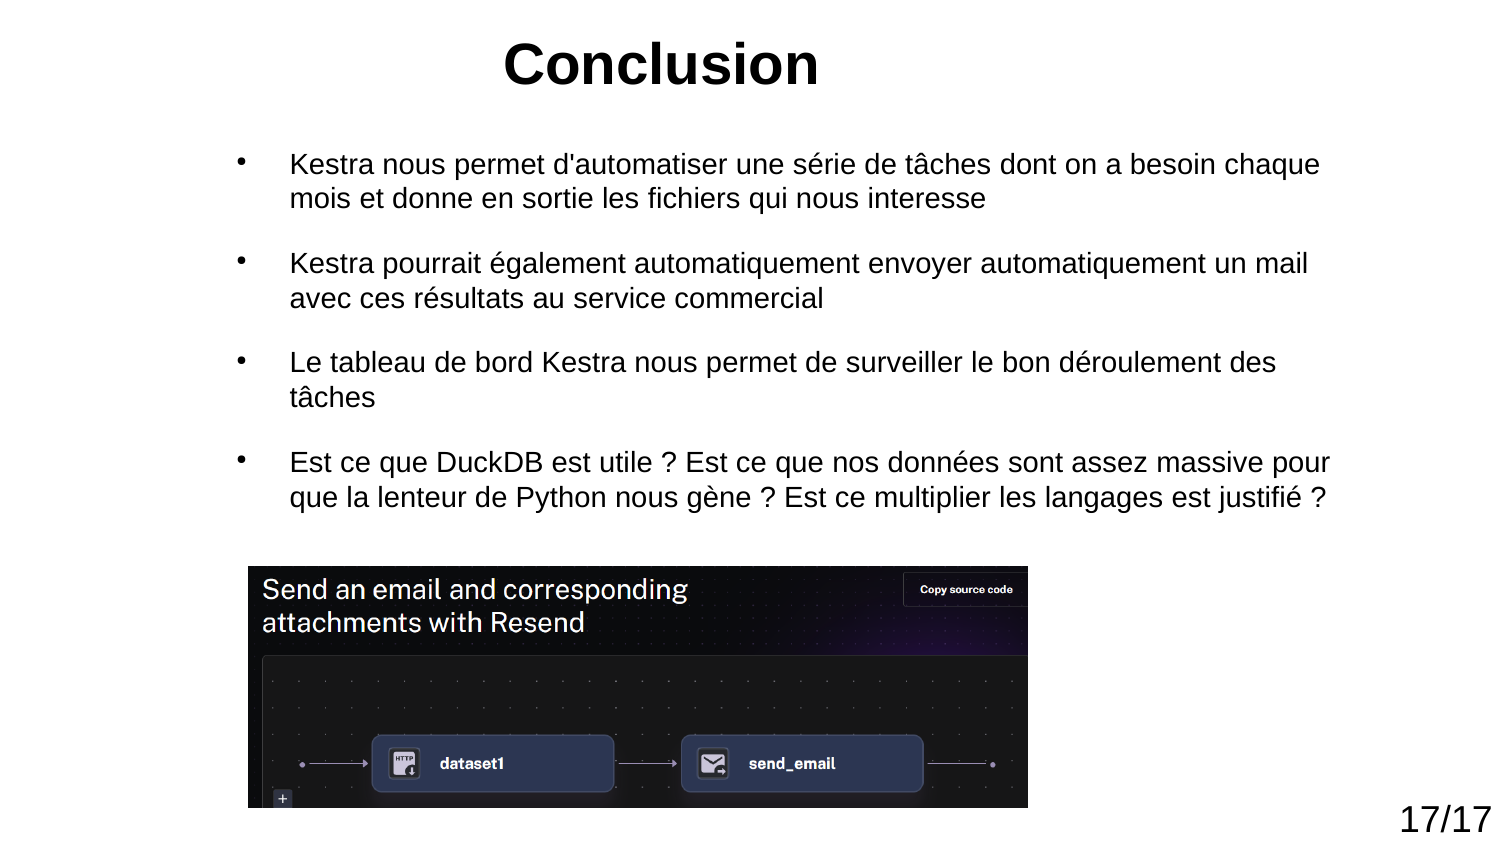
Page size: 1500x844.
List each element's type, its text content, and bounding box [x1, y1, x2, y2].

title Conclusion [488, 0, 1323, 129]
picture [248, 566, 1028, 808]
text_box 17/17 [1384, 791, 1500, 844]
list Kestra nous permet d'automatiser une série de tâches dont on a besoin chaque mois et donne en sortie les fichiers qui nous interesse Kestra pourrait également automatiquement envoyer automatiquement un mail avec ces résultats au service commercial Le tableau de bord Kestra nous permet de surveiller le bon déroulement des tâches Est ce que DuckDB est utile ? Est ce que nos données sont assez massive pour que la lenteur de Python nous gène ? Est ce multiplier les langages est justifié ? [203, 129, 1359, 556]
